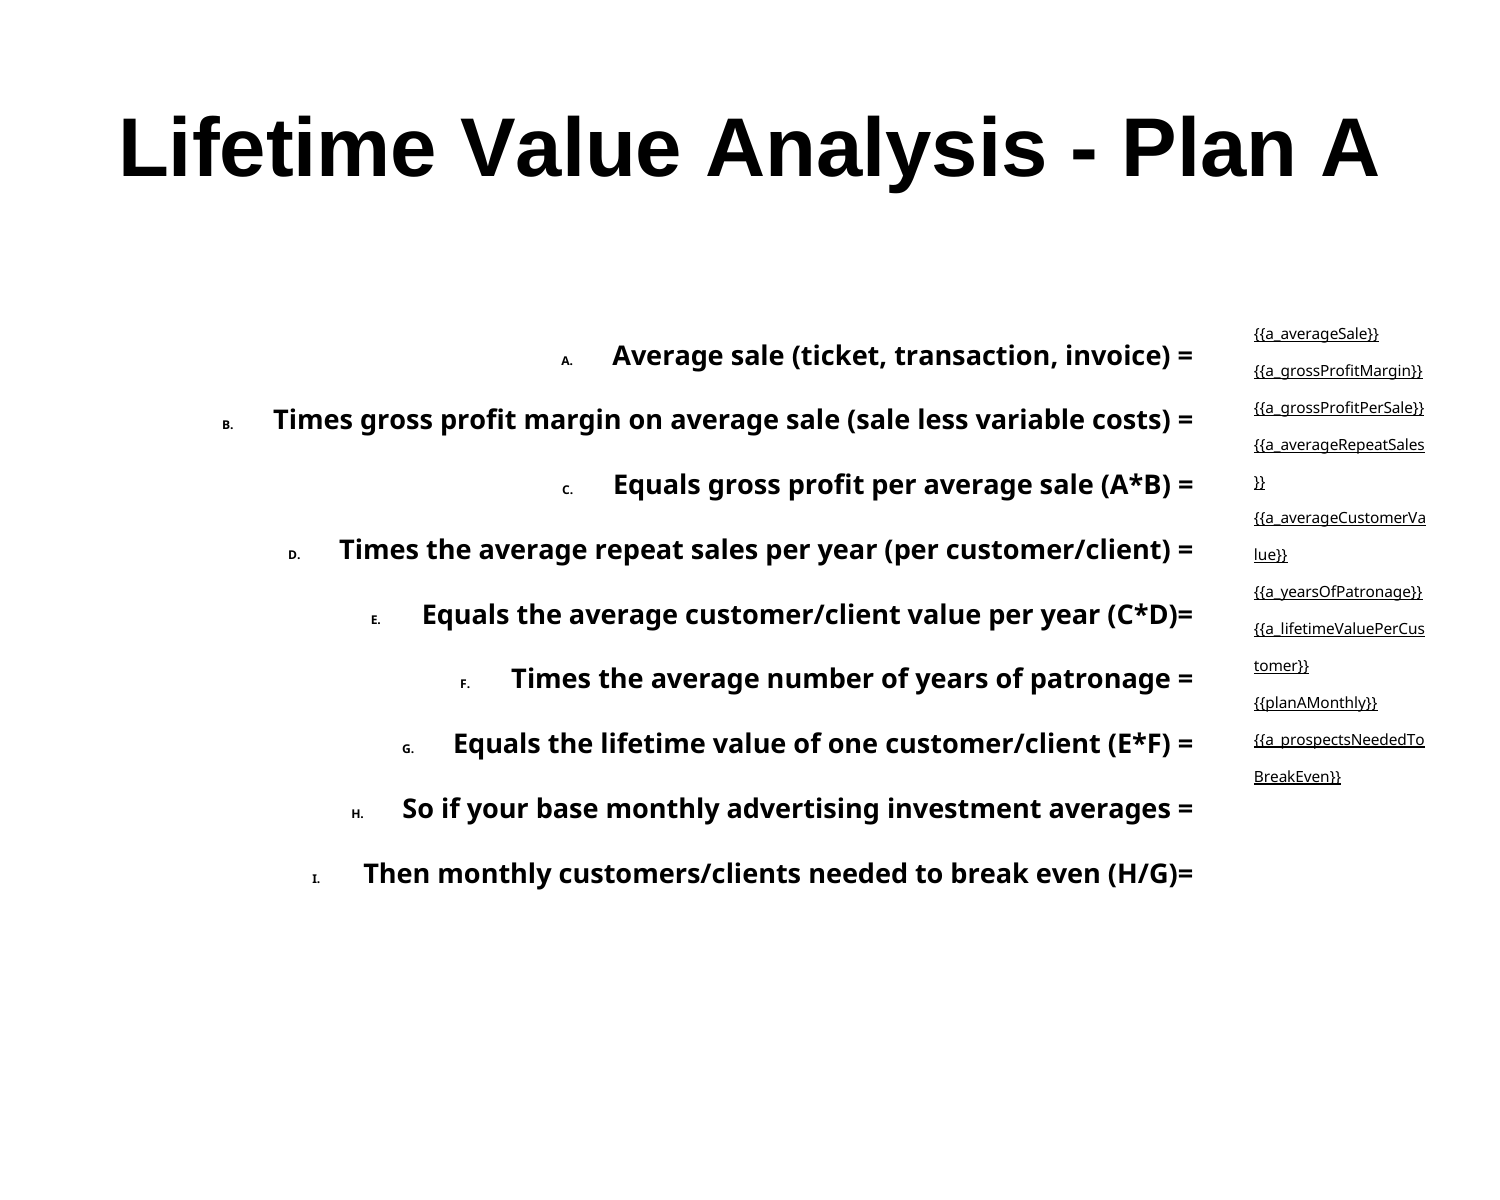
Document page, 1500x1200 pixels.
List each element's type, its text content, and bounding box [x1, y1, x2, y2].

list Average sale (ticket, transaction, invoice) = Times gross profit margin on average sale (sale less variable costs) = Equals gross profit per average sale (A*B) = Times the average repeat sales per year (per customer/client) = Equals the average customer/client value per year (C*D)= Times the average number of years of patronage = Equals the lifetime value of one customer/client (E*F) = So if your base monthly advertising investment averages = Then monthly customers/clients needed to break even (H/G)= [56, 291, 1239, 910]
title Lifetime Value Analysis - Plan A [85, 78, 1415, 193]
list {{a_averageSale}} {{a_grossProfitMargin}} {{a_grossProfitPerSale}} {{a_averageRepeatSales}} {{a_averageCustomerValue}} {{a_yearsOfPatronage}} {{a_lifetimeValuePerCustomer}} {{planAMonthly}} {{a_prospectsNeededToBreakEven}} [1238, 291, 1445, 846]
